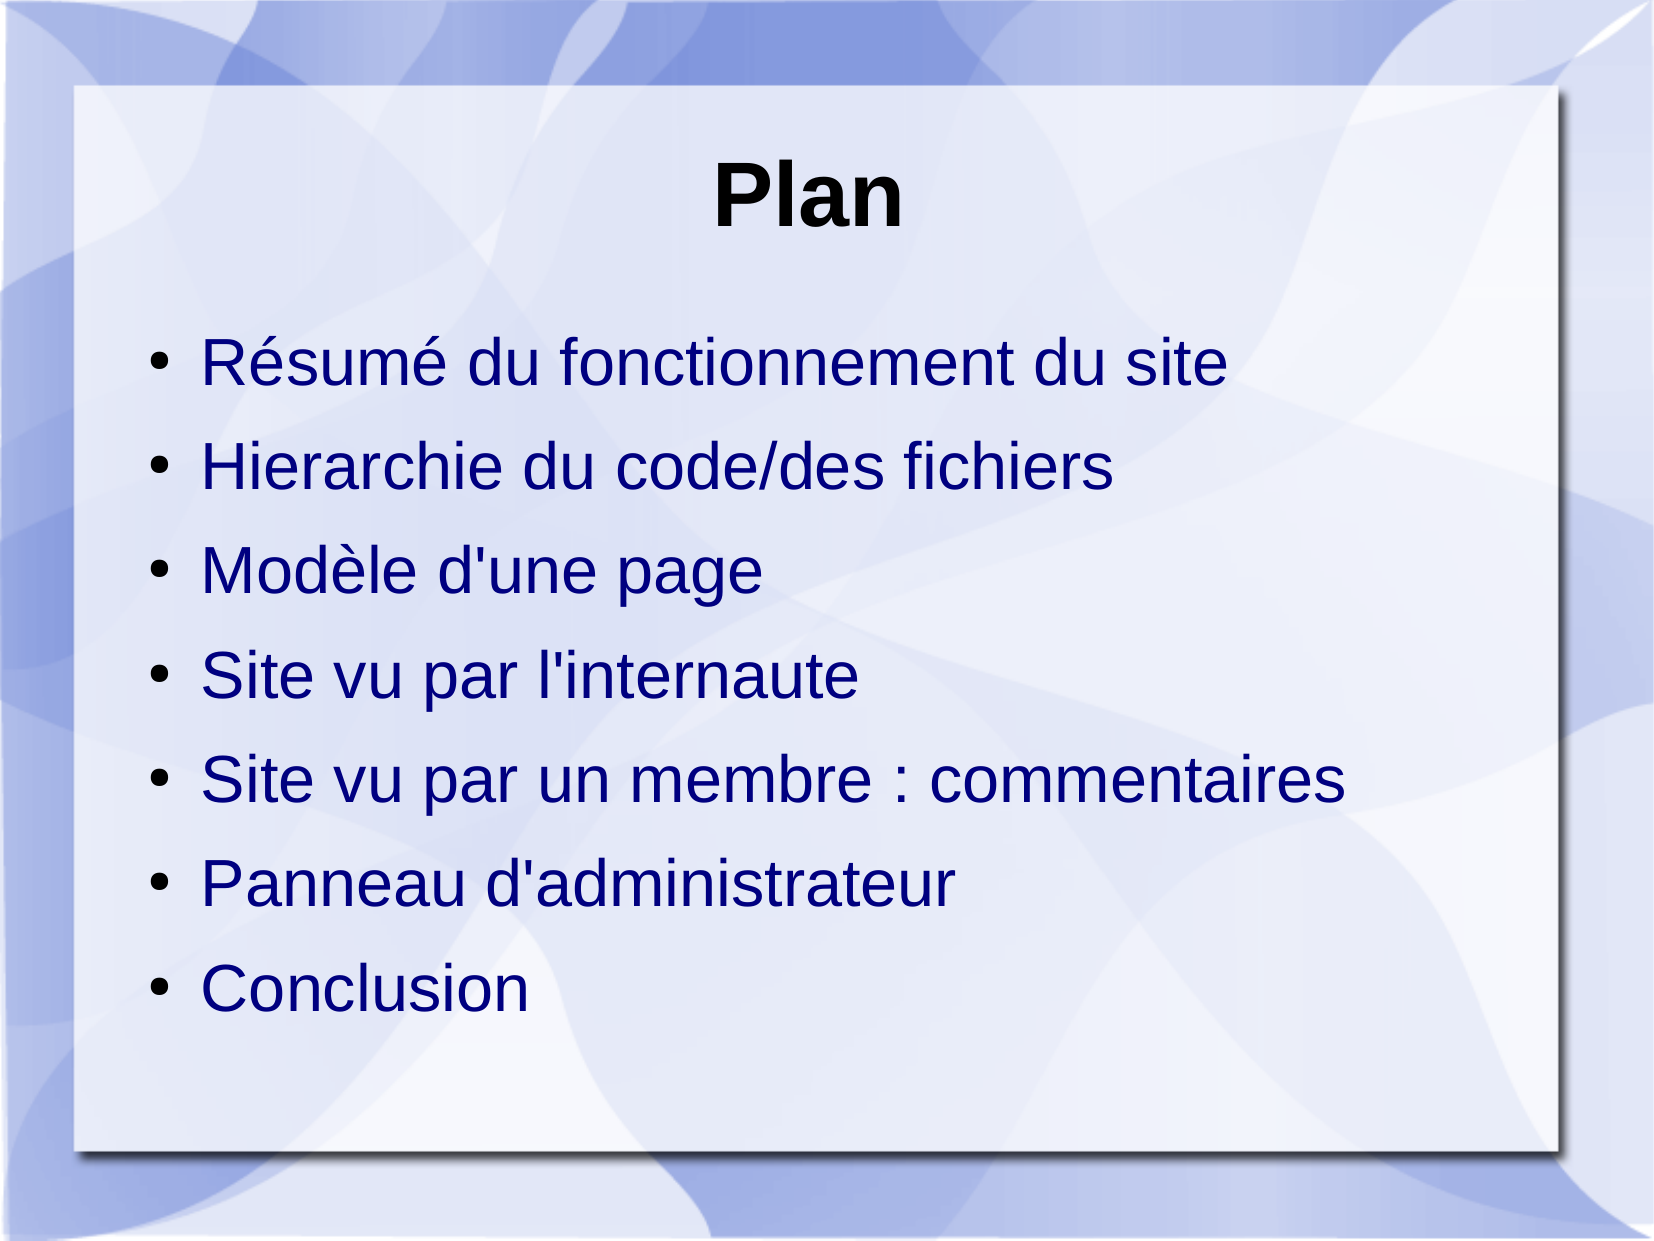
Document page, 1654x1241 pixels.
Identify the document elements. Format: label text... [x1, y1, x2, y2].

picture [0, 0, 1654, 1241]
title Plan [82, 90, 1536, 298]
list Résumé du fonctionnement du site Hierarchie du code/des fichiers Modèle d'une page Site vu par l'internaute Site vu par un membre : commentaires Panneau d'administrateur Conclusion [129, 324, 1489, 1231]
